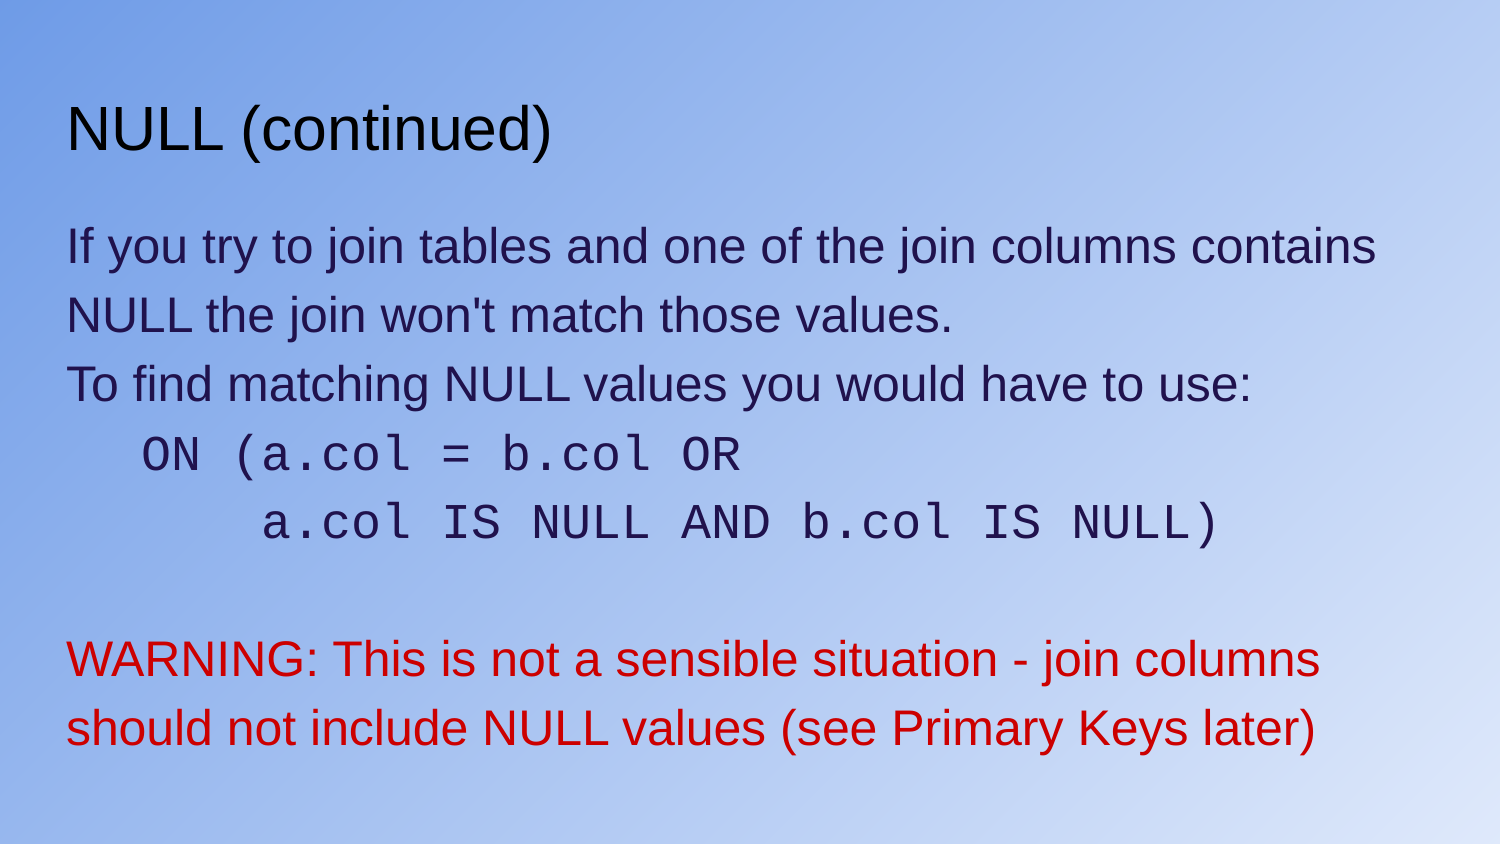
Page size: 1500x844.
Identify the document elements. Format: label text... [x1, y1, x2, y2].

list If you try to join tables and one of the join columns contains NULL the join won't match those values. To find matching NULL values you would have to use: ON (a.col = b.col OR a.col IS NULL AND b.col IS NULL) WARNING: This is not a sensible situation - join columns should not include NULL values (see Primary Keys later) [51, 189, 1449, 750]
title NULL (continued) [51, 72, 1449, 167]
